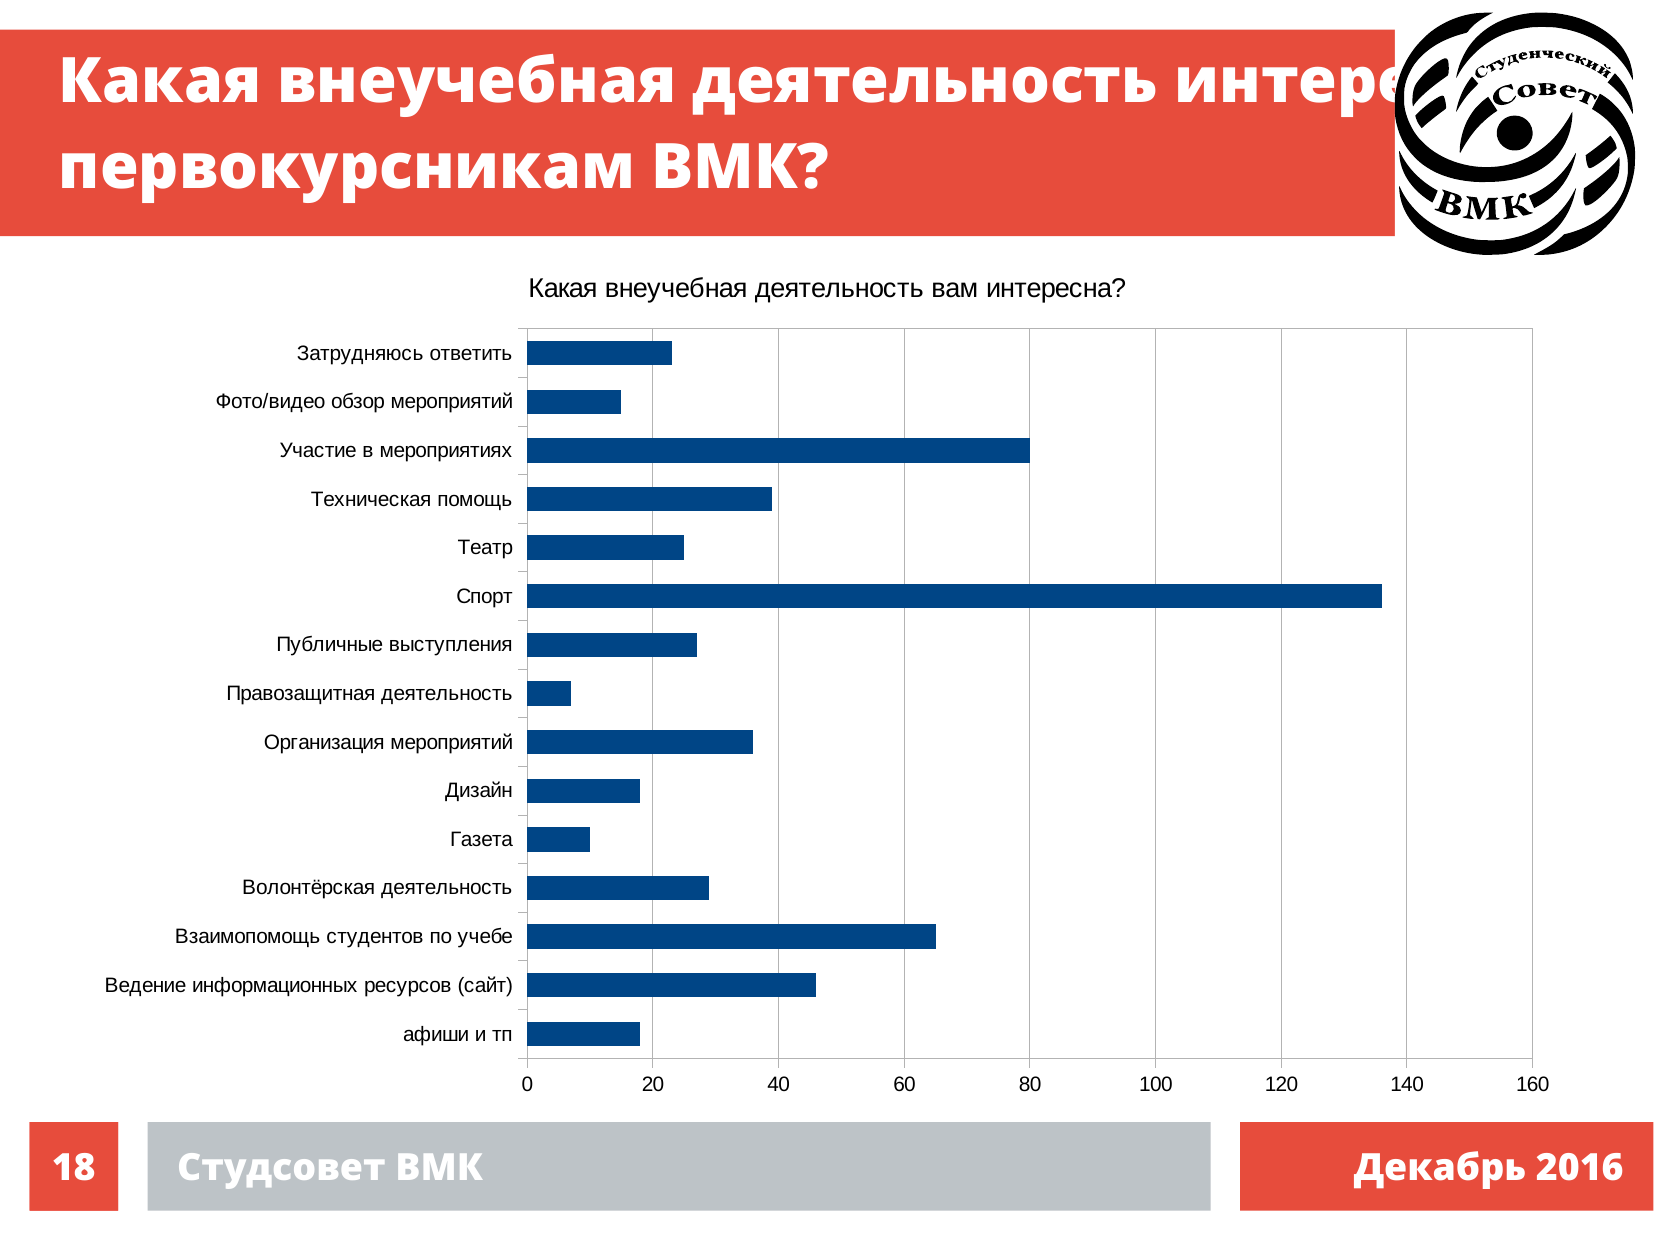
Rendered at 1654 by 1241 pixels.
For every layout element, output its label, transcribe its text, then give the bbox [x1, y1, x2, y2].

title Какая внеучебная деятельность интересна первокурсникам ВМК? [59, 59, 1394, 207]
chart [74, 240, 1580, 1114]
picture [1394, 12, 1636, 255]
